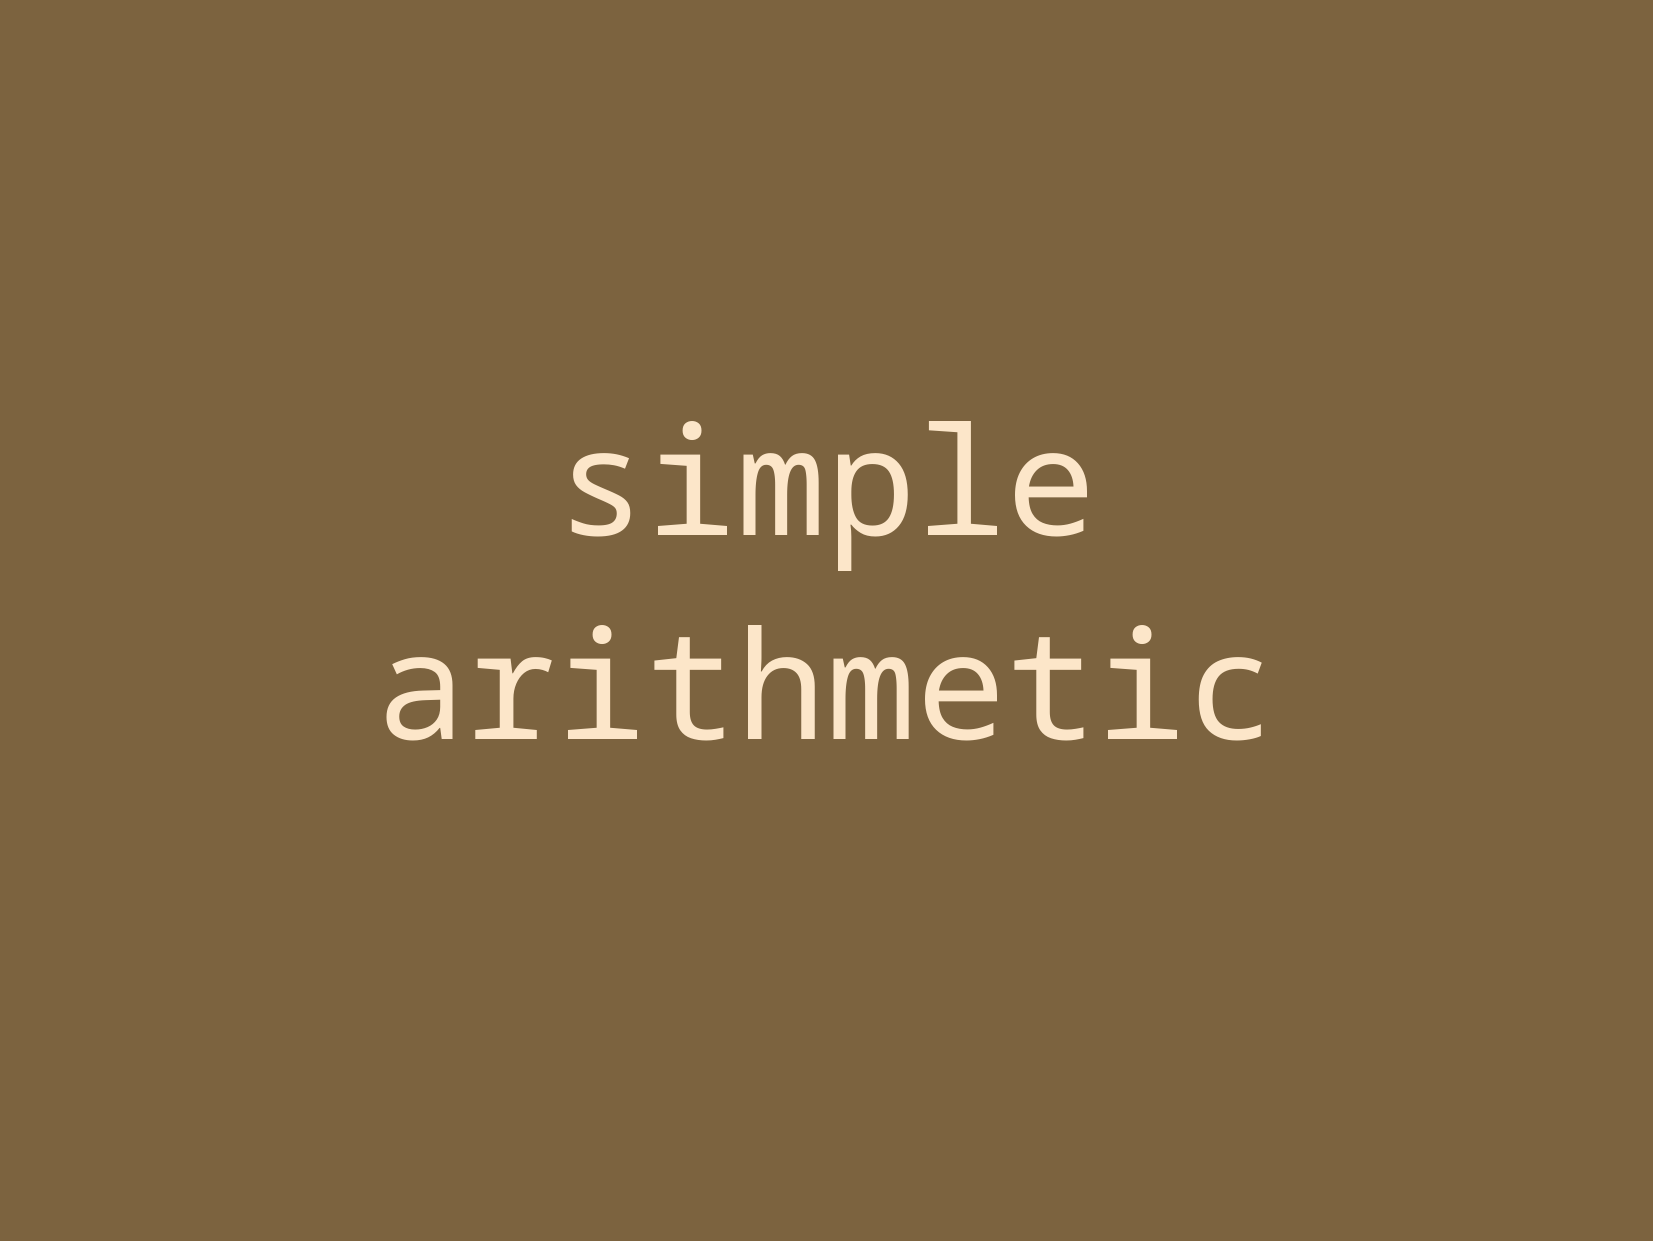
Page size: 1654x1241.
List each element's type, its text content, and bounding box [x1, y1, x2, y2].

subtitle simple arithmetic [82, 49, 1571, 1109]
